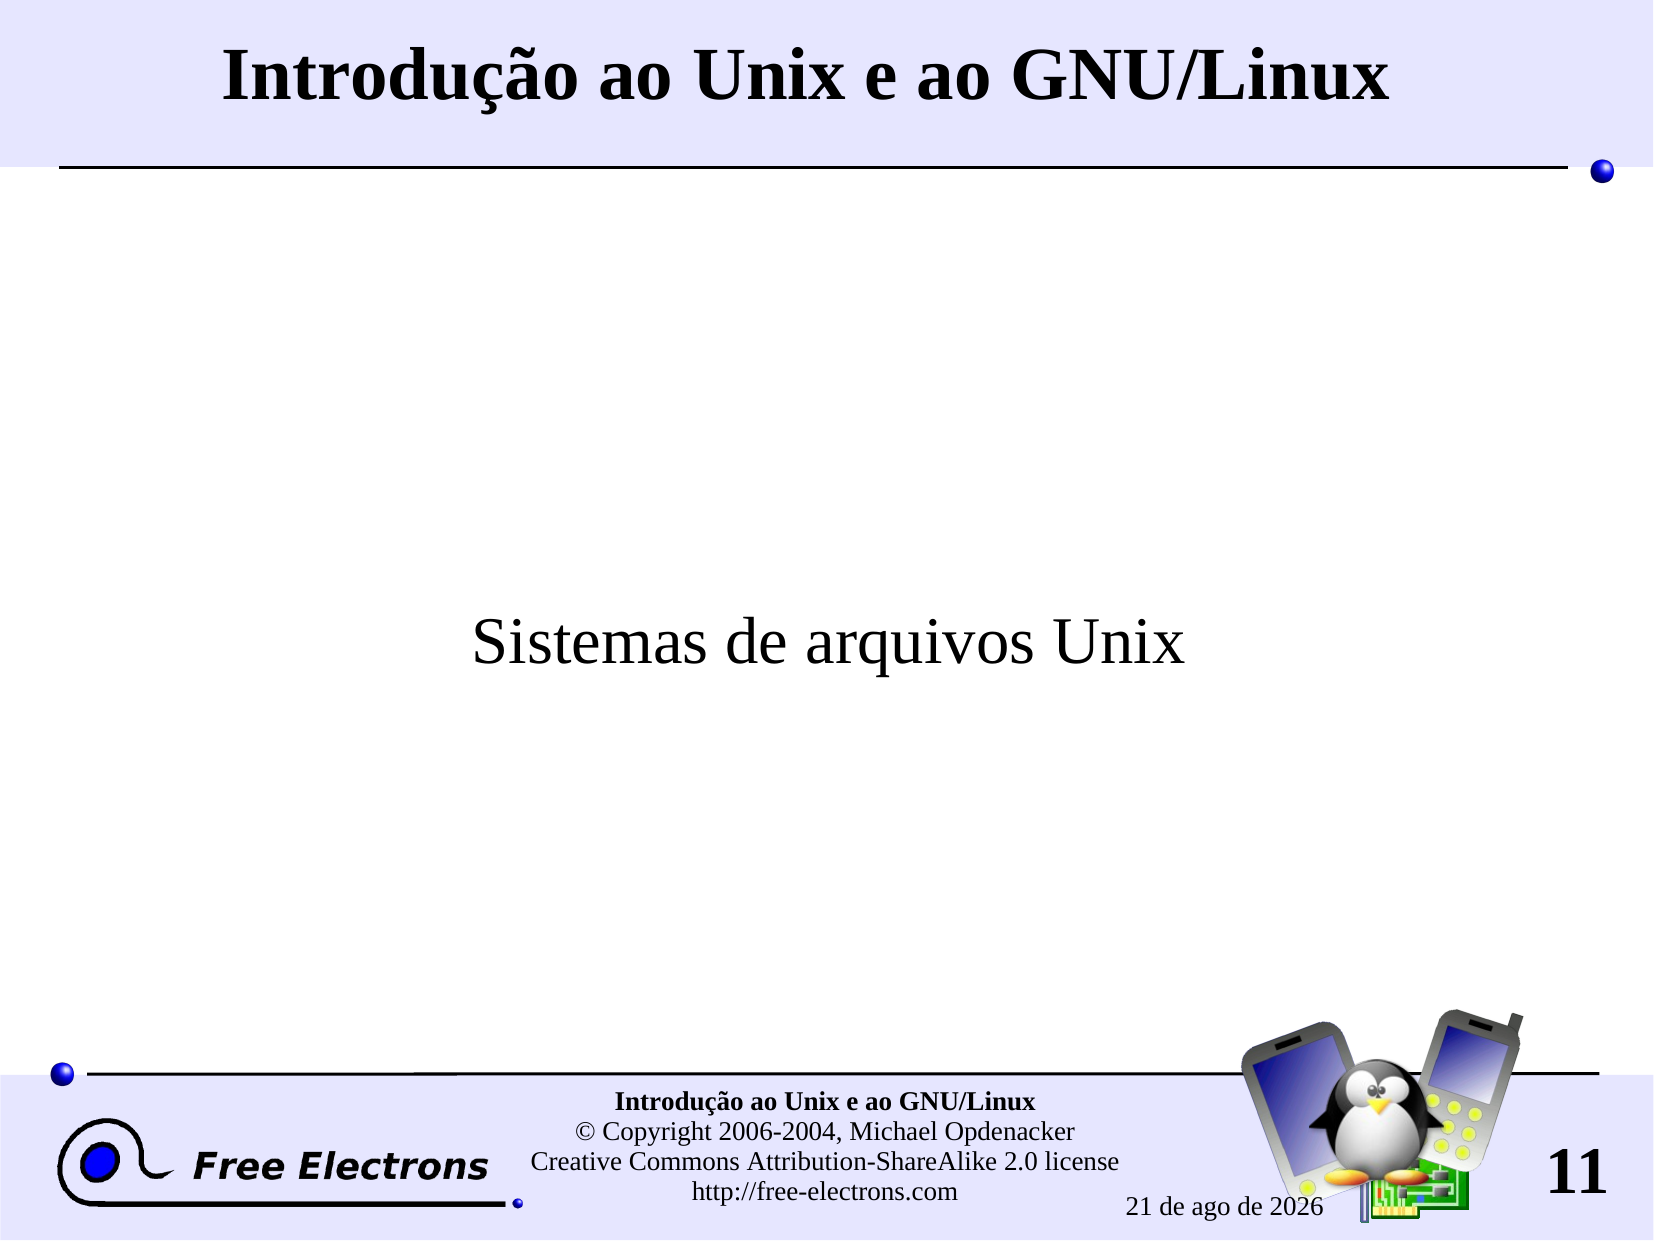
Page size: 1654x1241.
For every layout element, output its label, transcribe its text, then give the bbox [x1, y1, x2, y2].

picture [1231, 1007, 1538, 1241]
subtitle Sistemas de arquivos Unix [105, 216, 1518, 1066]
title Introdução ao Unix e ao GNU/Linux [60, 25, 1551, 124]
picture [50, 1107, 527, 1216]
picture [1286, 1198, 1293, 1214]
